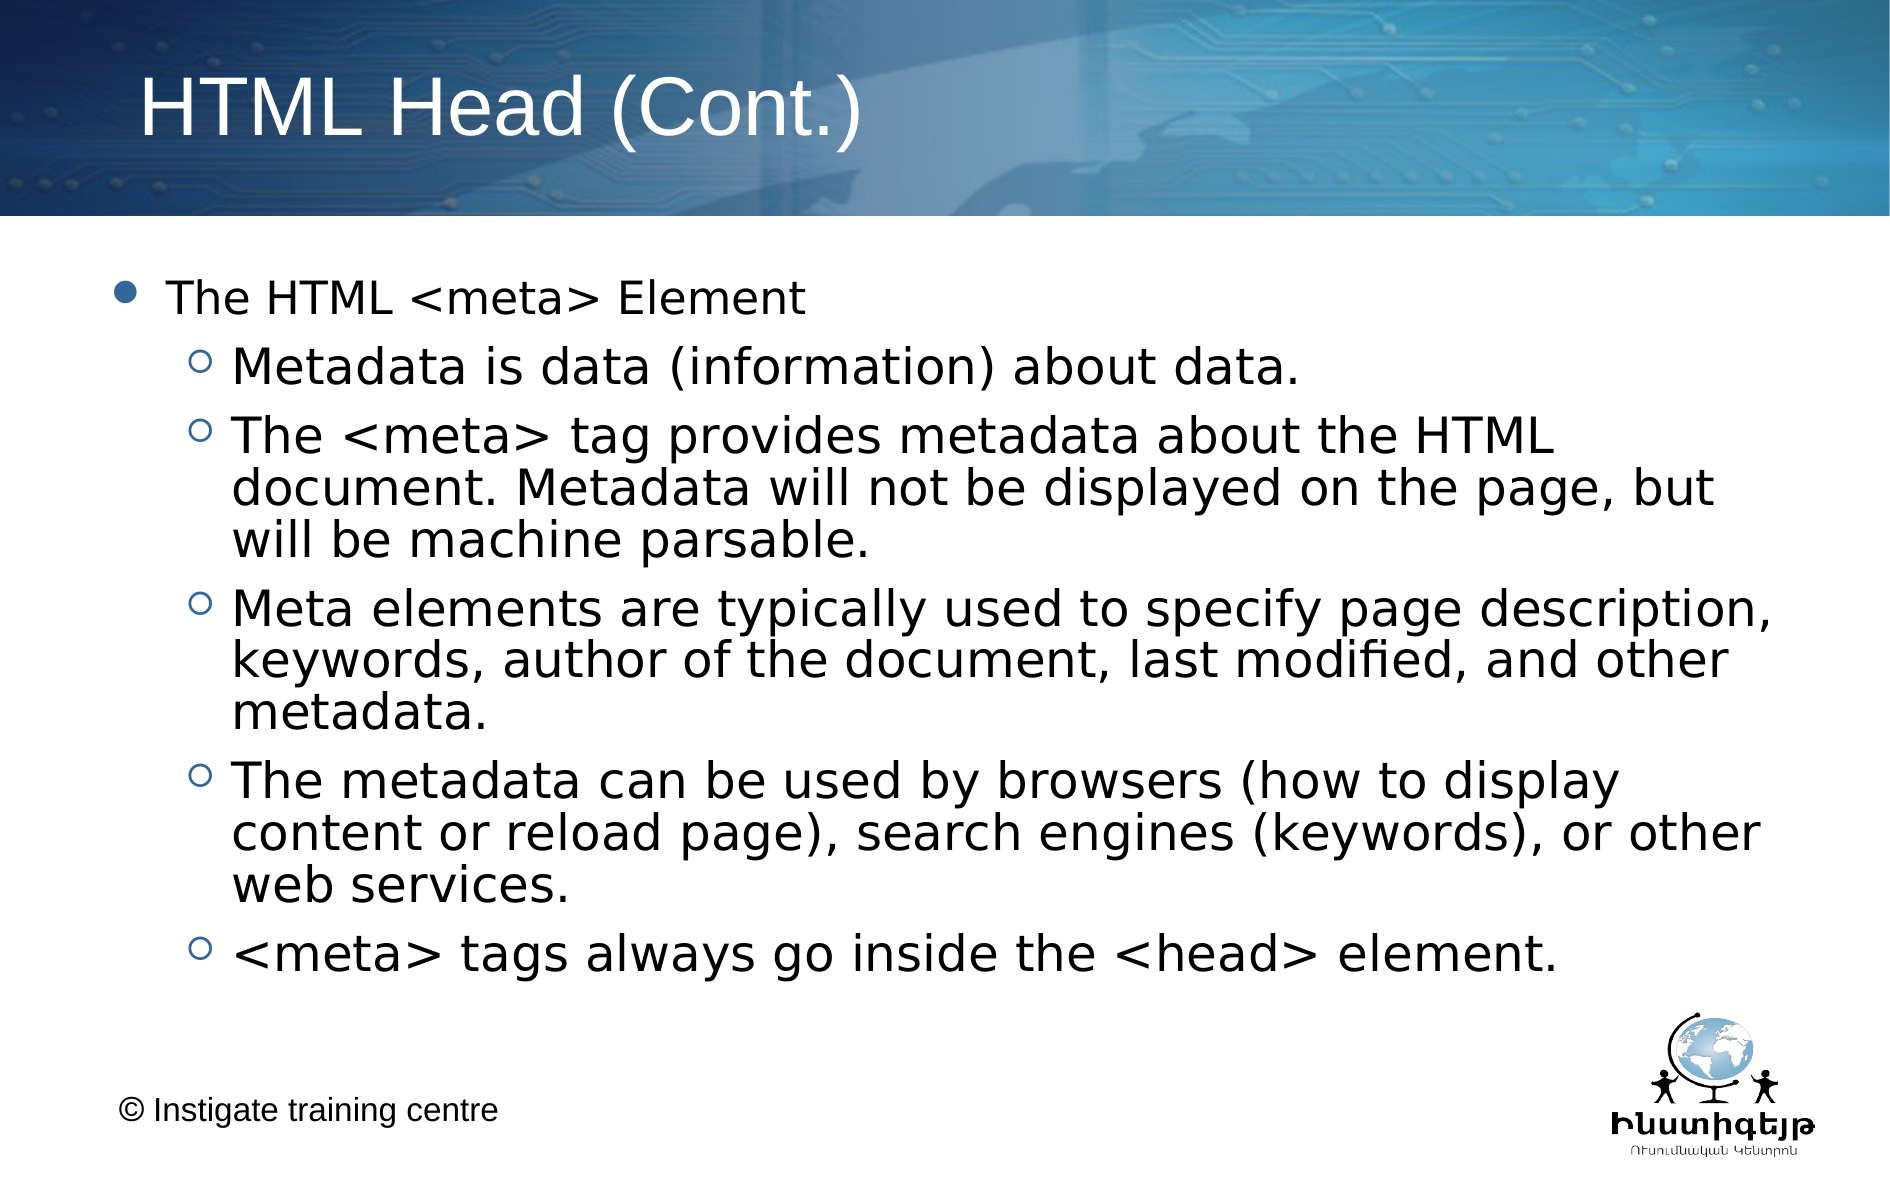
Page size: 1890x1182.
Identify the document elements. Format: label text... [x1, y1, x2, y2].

picture [1612, 1012, 1815, 1157]
list The HTML <meta> Element Metadata is data (information) about data. The <meta> tag provides metadata about the HTML document. Metadata will not be displayed on the page, but will be machine parsable. Meta elements are typically used to specify page description, keywords, author of the document, last modified, and other metadata. The metadata can be used by browsers (how to display content or reload page), search engines (keywords), or other web services. <meta> tags always go inside the <head> element. [110, 276, 1801, 303]
title Thank You [110, 308, 1801, 353]
picture [0, 0, 1890, 216]
